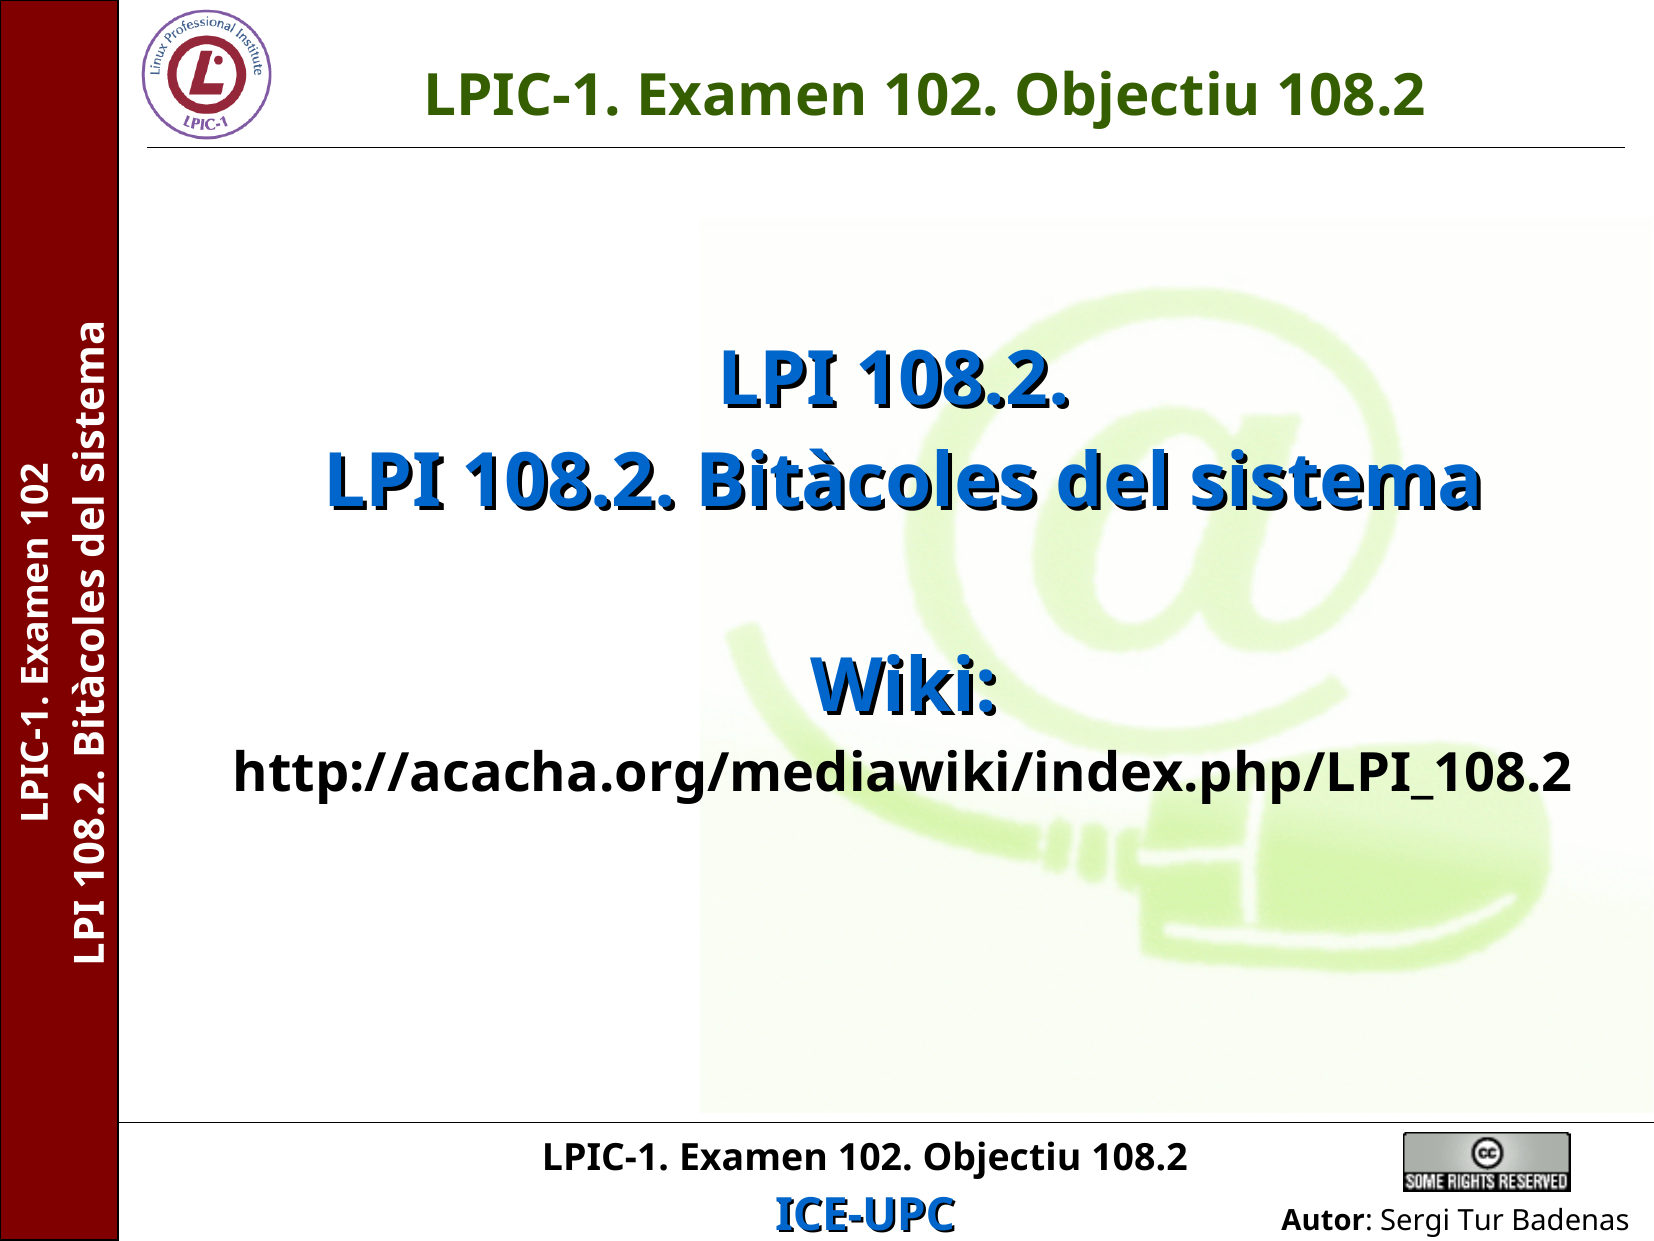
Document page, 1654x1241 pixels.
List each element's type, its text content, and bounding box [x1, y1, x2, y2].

picture [700, 217, 1654, 1113]
title LPIC-1. Examen 102. Objectiu 108.2 [206, 43, 1643, 142]
subtitle LPI 108.2. LPI 108.2. Bitàcoles del sistema Wiki: http://acacha.org/mediawiki/index.php/LPI_108.2 [141, 242, 1630, 1093]
picture [1403, 1132, 1571, 1192]
picture [135, 5, 277, 142]
